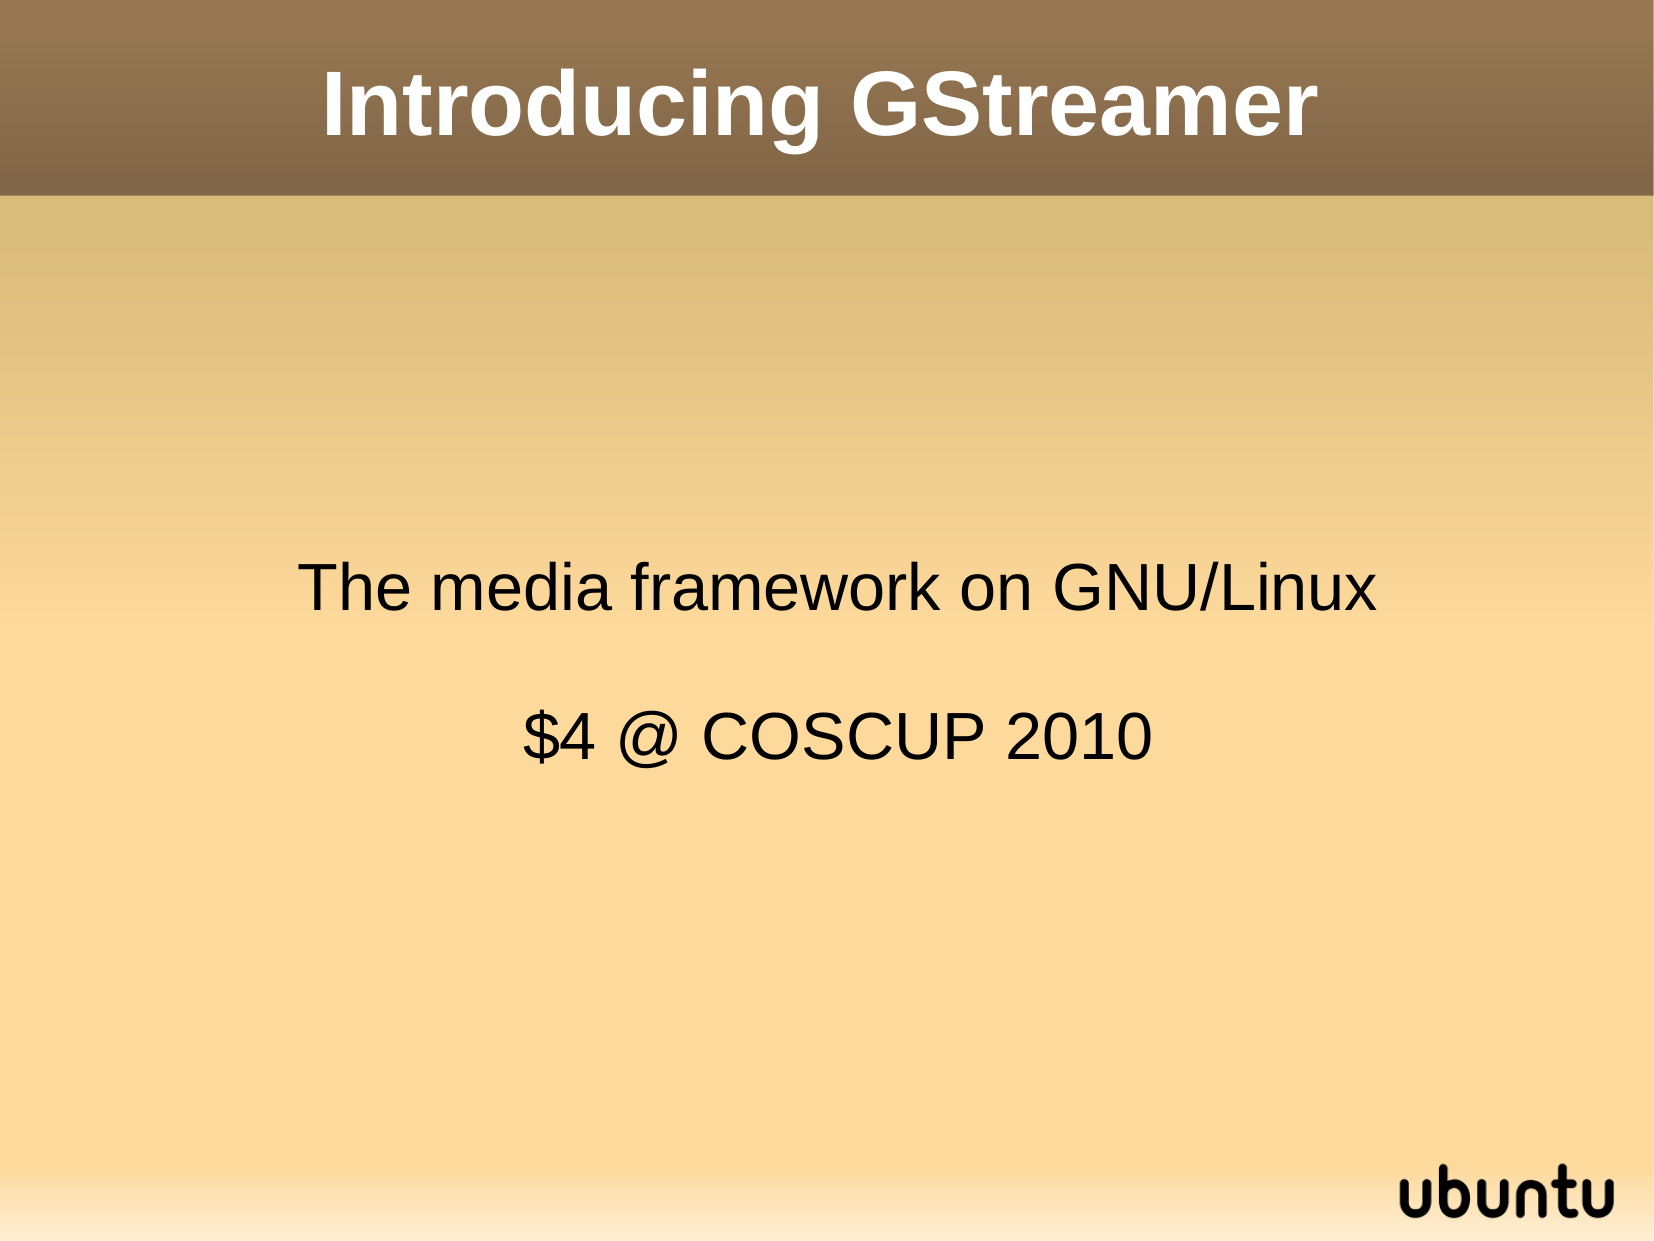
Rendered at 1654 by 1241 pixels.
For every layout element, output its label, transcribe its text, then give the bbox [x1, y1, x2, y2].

picture [0, 0, 1654, 1241]
subtitle The media framework on GNU/Linux $4 @ COSCUP 2010 [82, 290, 1571, 1109]
title Introducing GStreamer [76, 0, 1565, 208]
